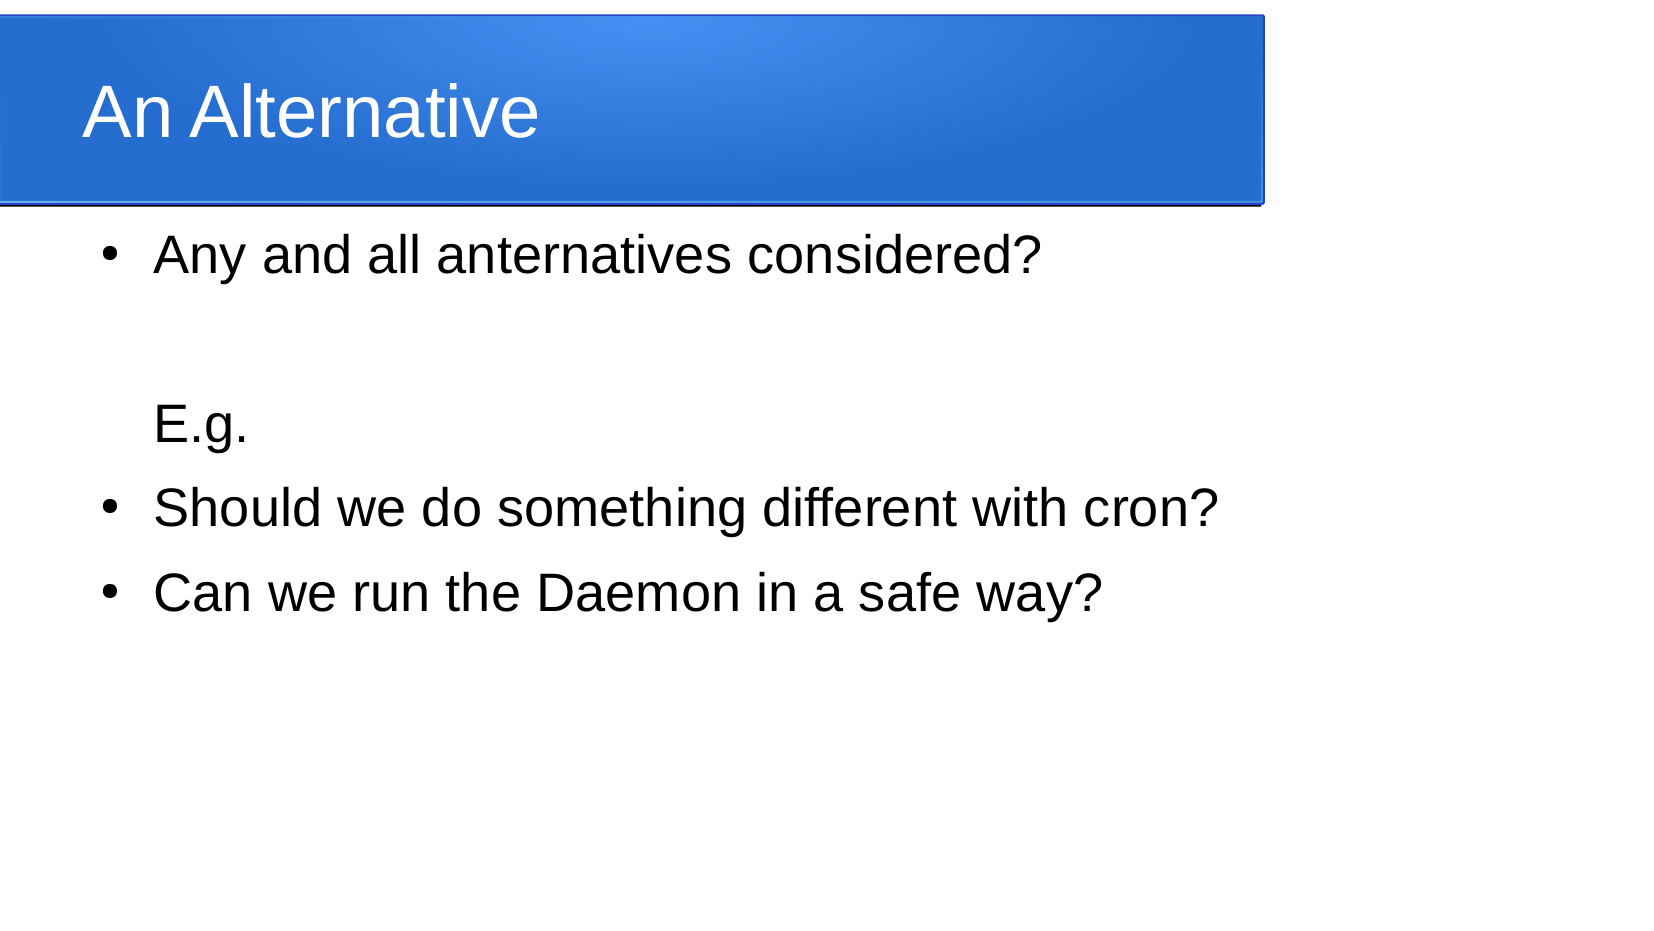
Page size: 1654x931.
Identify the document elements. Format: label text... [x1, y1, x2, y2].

list Any and all anternatives considered? E.g. Should we do something different with cron? Can we run the Daemon in a safe way? [82, 224, 1571, 764]
title An Alternative [82, 35, 1235, 189]
